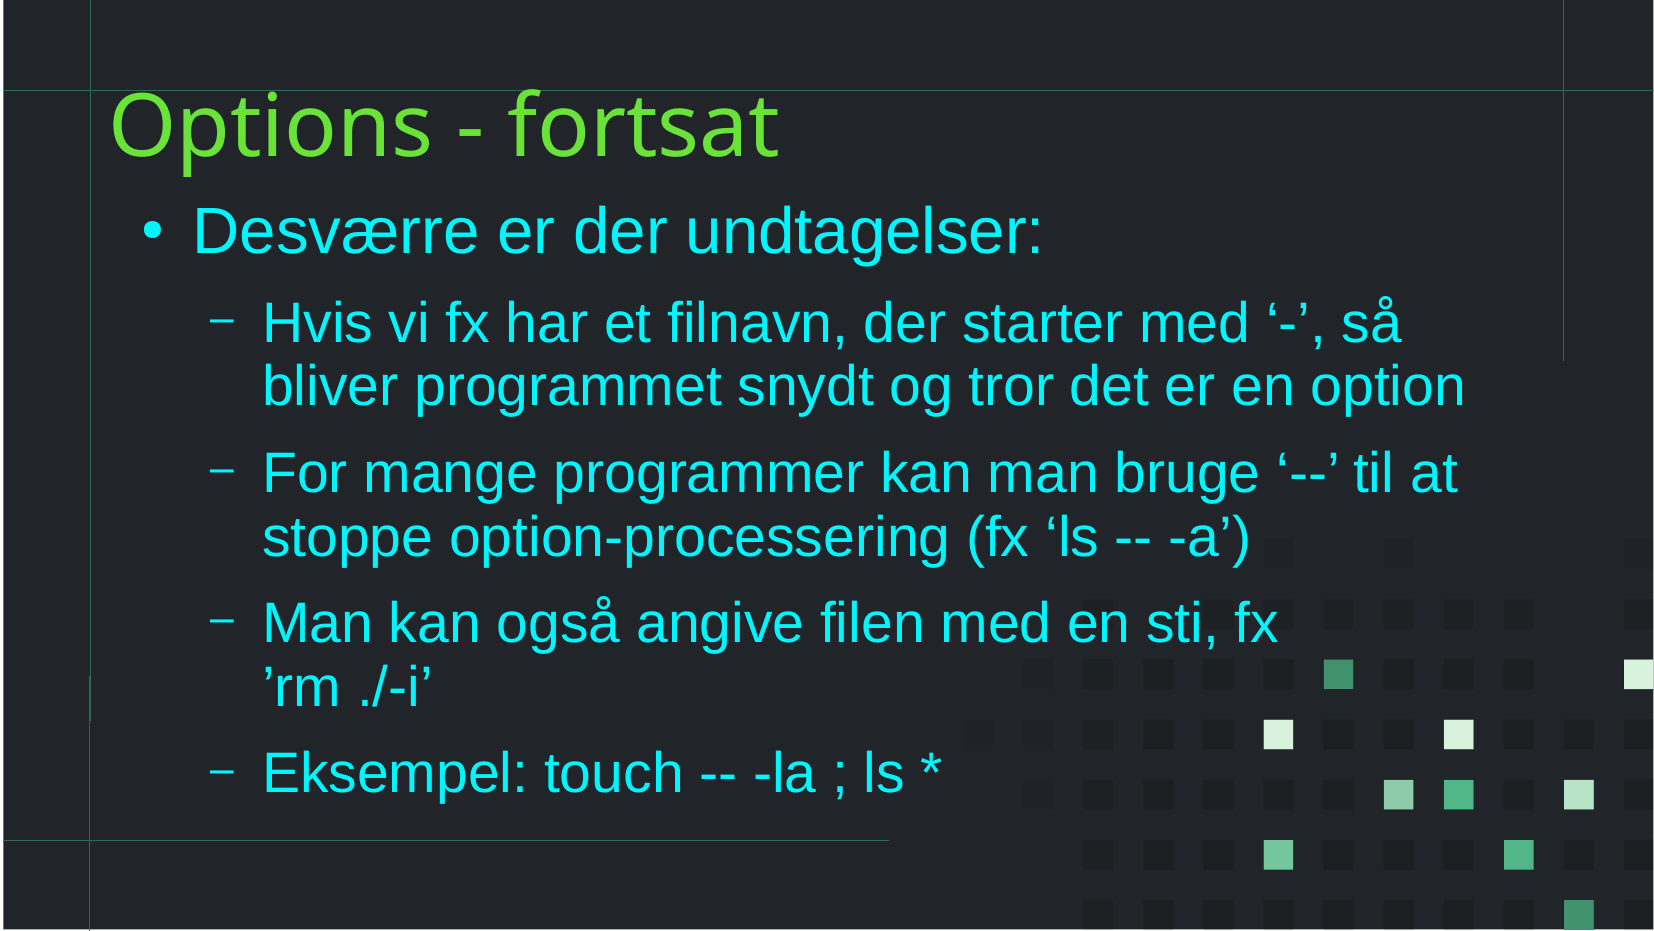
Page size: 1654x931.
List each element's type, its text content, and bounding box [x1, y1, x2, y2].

title Options - fortsat [108, 45, 1564, 201]
list Desværre er der undtagelser: Hvis vi fx har et filnavn, der starter med ‘-’, så bliver programmet snydt og tror det er en option For mange programmer kan man bruge ‘--’ til at stoppe option-processering (fx ‘ls -- -a’) Man kan også angive filen med en sti, fx ’rm ./-i’ Eksempel: touch -- -la ; ls * [123, 195, 1519, 811]
picture [963, 539, 1654, 930]
